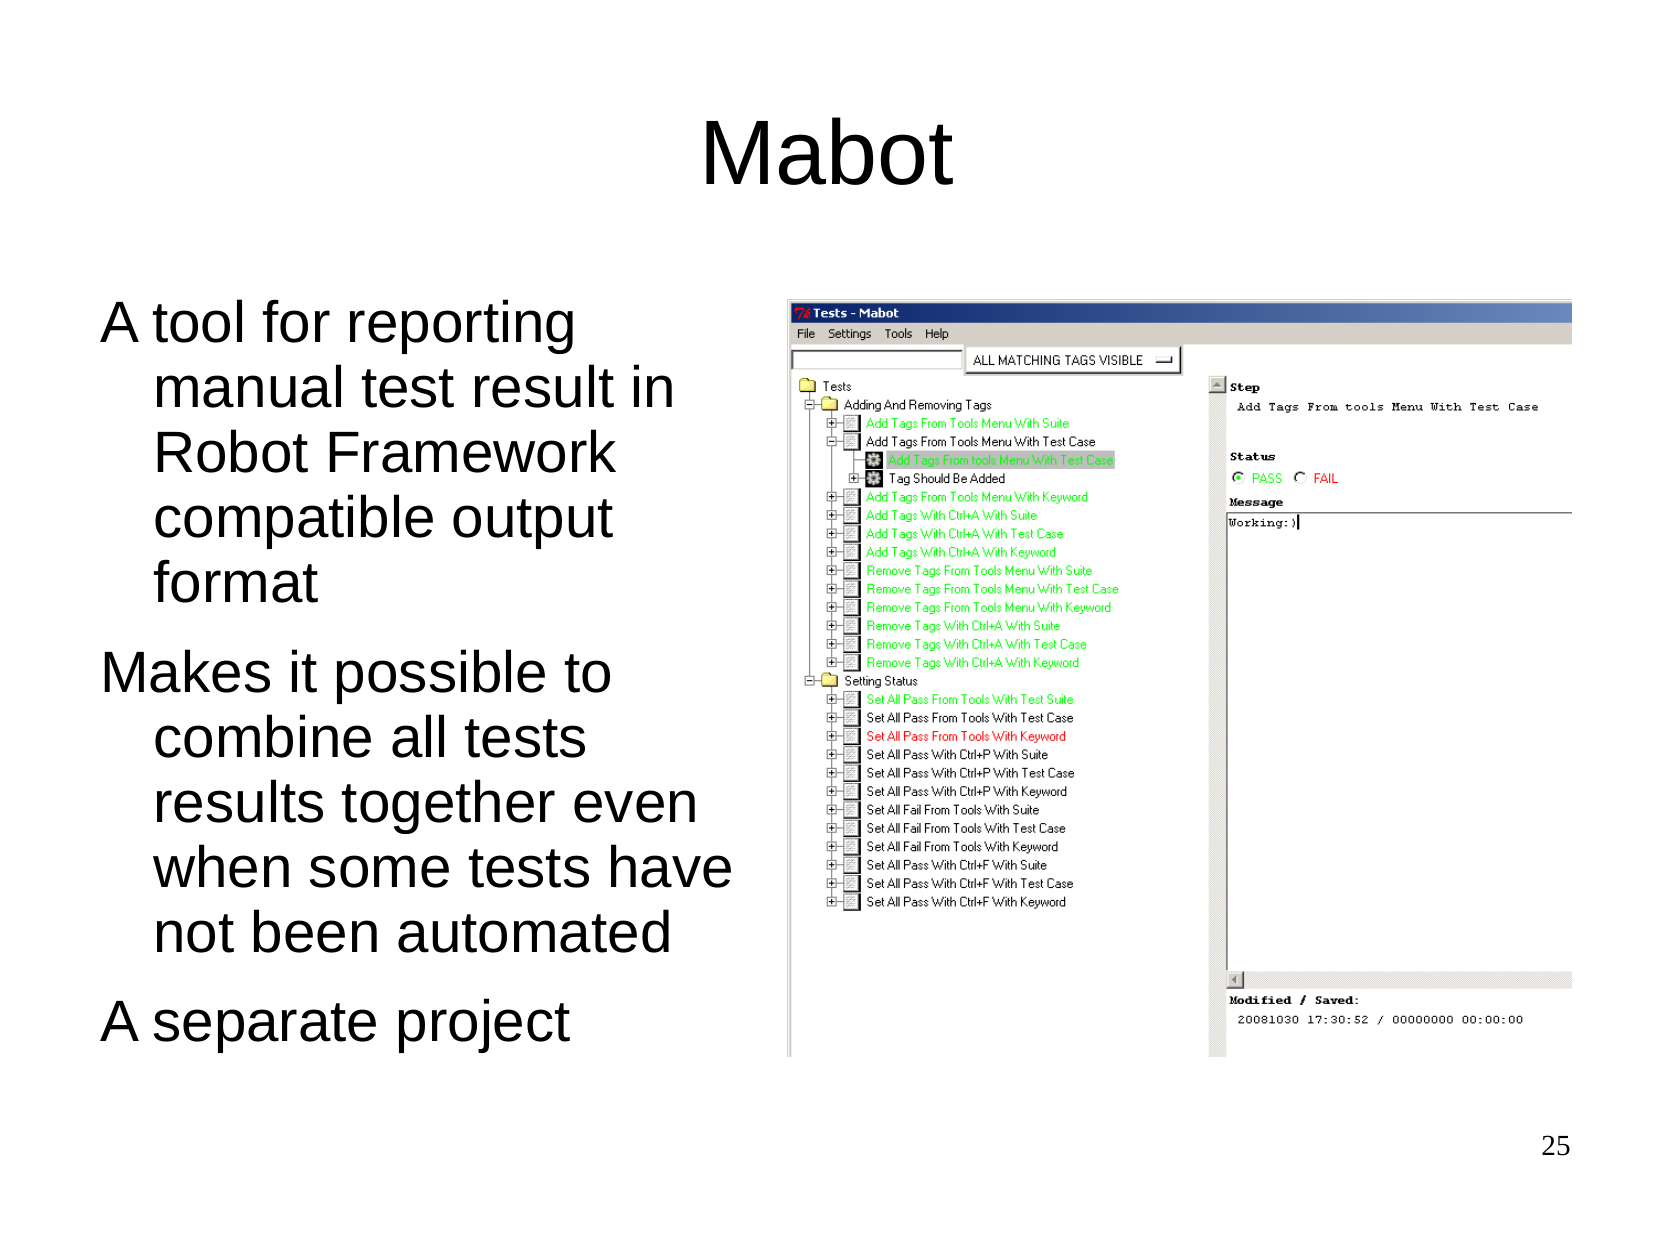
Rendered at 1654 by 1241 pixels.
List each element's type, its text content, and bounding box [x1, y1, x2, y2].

picture [787, 299, 1572, 1057]
list A tool for reporting manual test result in Robot Framework compatible output format Makes it possible to combine all tests results together even when some tests have not been automated A separate project [82, 290, 751, 1136]
title Mabot [82, 56, 1571, 250]
